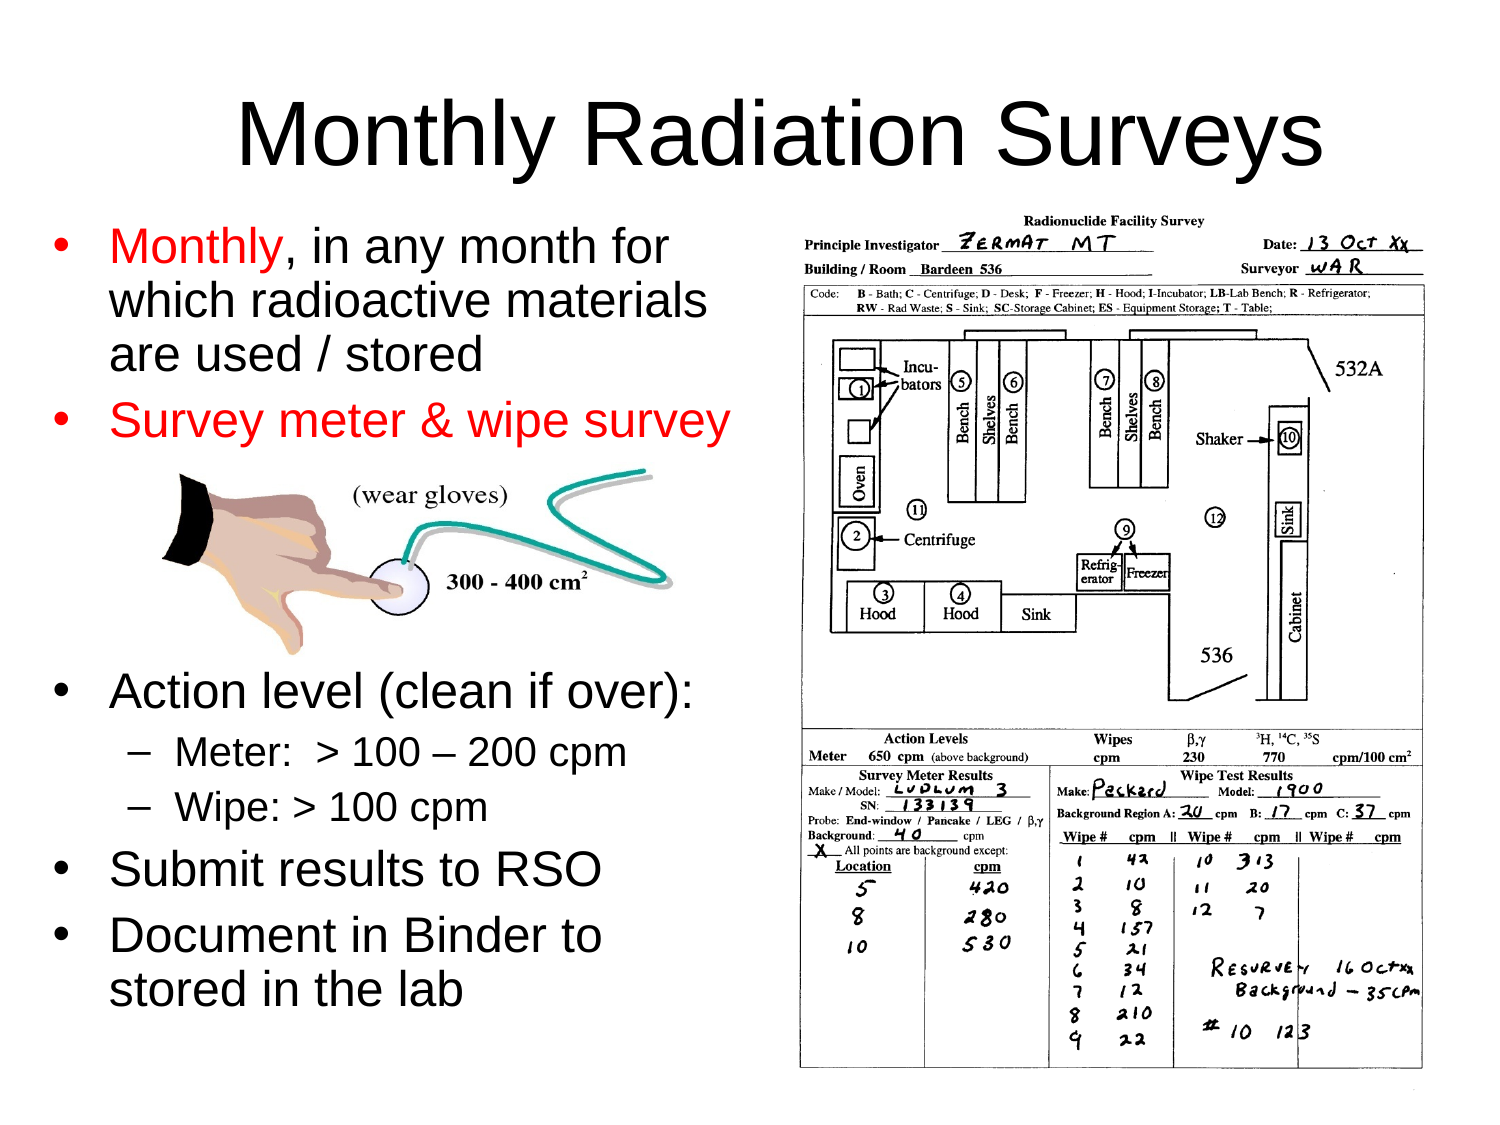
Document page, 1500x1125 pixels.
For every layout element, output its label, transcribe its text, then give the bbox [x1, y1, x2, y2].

title Monthly Radiation Surveys [137, 45, 1426, 213]
picture [162, 462, 676, 657]
picture [774, 187, 1450, 1093]
list Monthly, in any month for which radioactive materials are used / stored Survey meter & wipe survey Action level (clean if over): Meter: > 100 – 200 cpm Wipe: > 100 cpm Submit results to RSO Document in Binder to stored in the lab [37, 212, 763, 1088]
